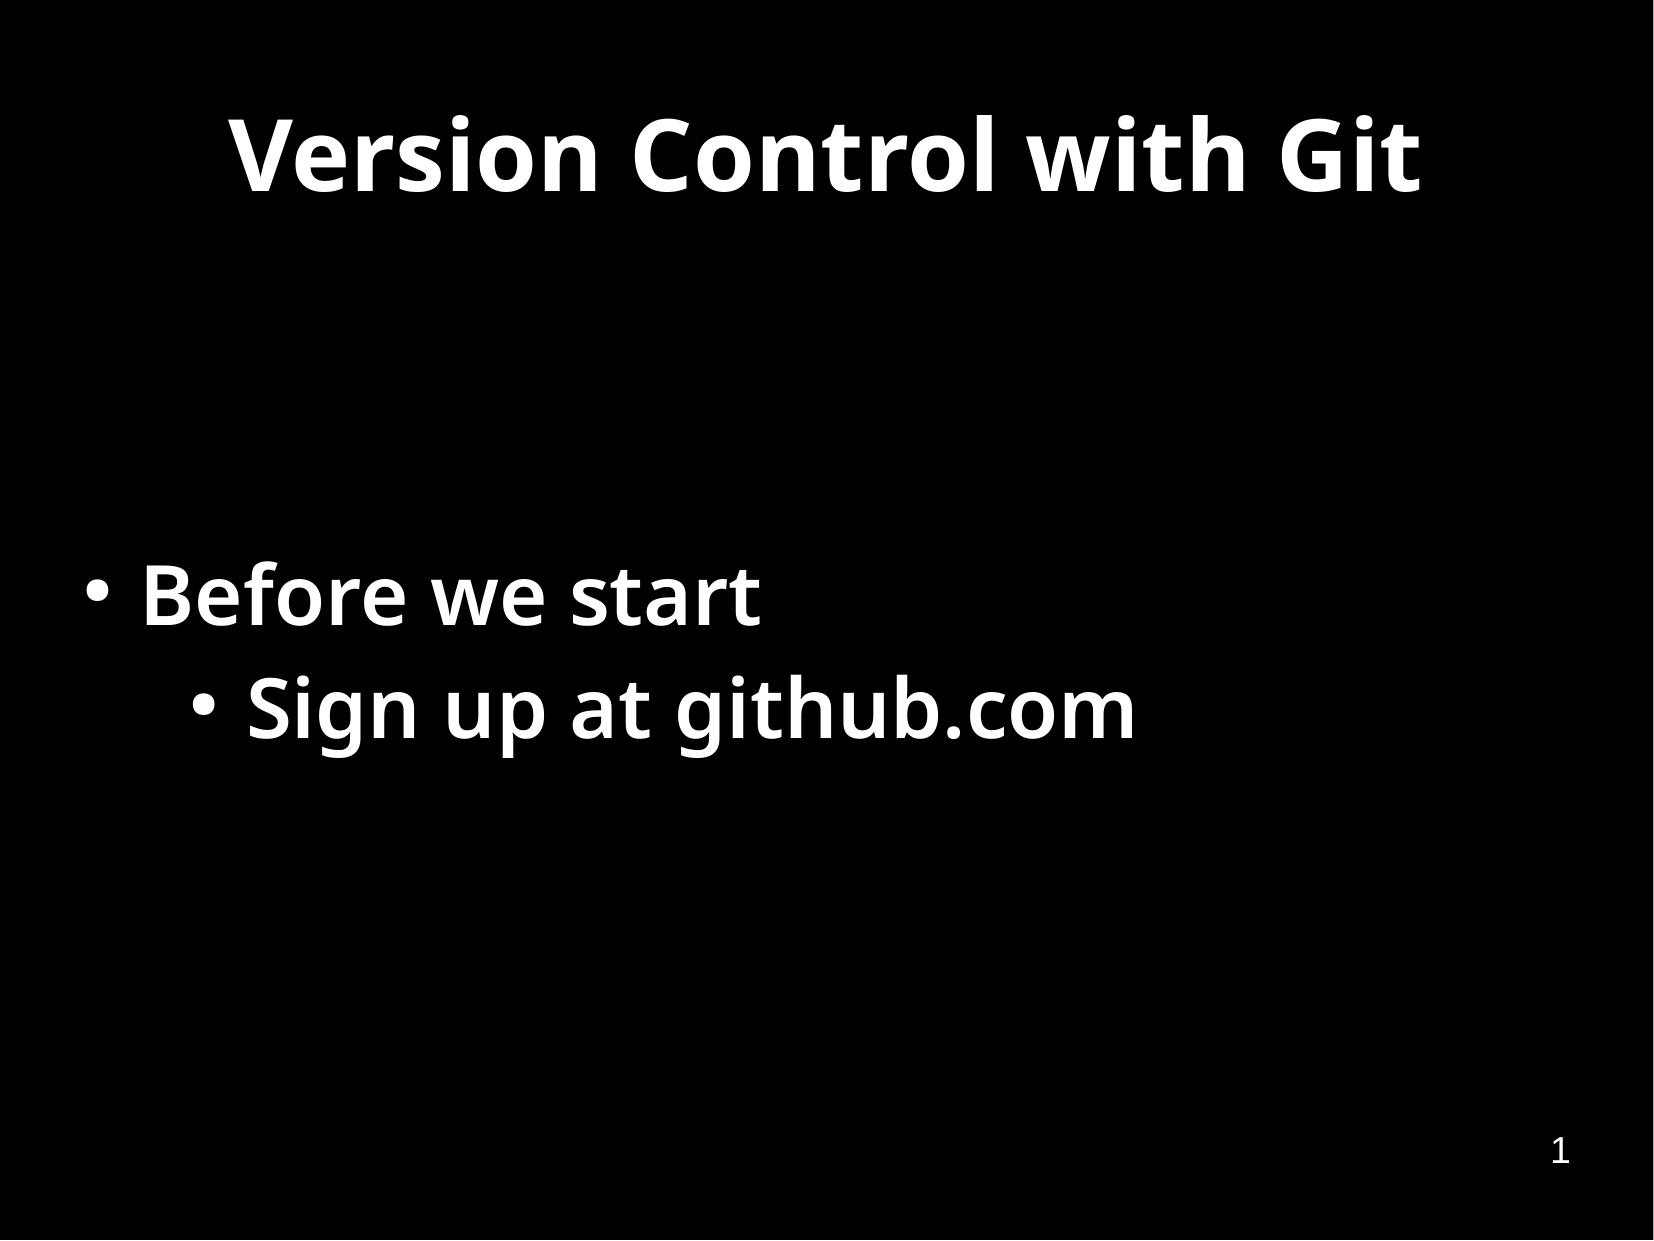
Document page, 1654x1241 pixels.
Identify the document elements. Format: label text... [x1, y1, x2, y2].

text_box 1 [1535, 1122, 1586, 1179]
subtitle Before we start Sign up at github.com [82, 290, 1571, 1010]
title Version Control with Git [82, 49, 1571, 257]
